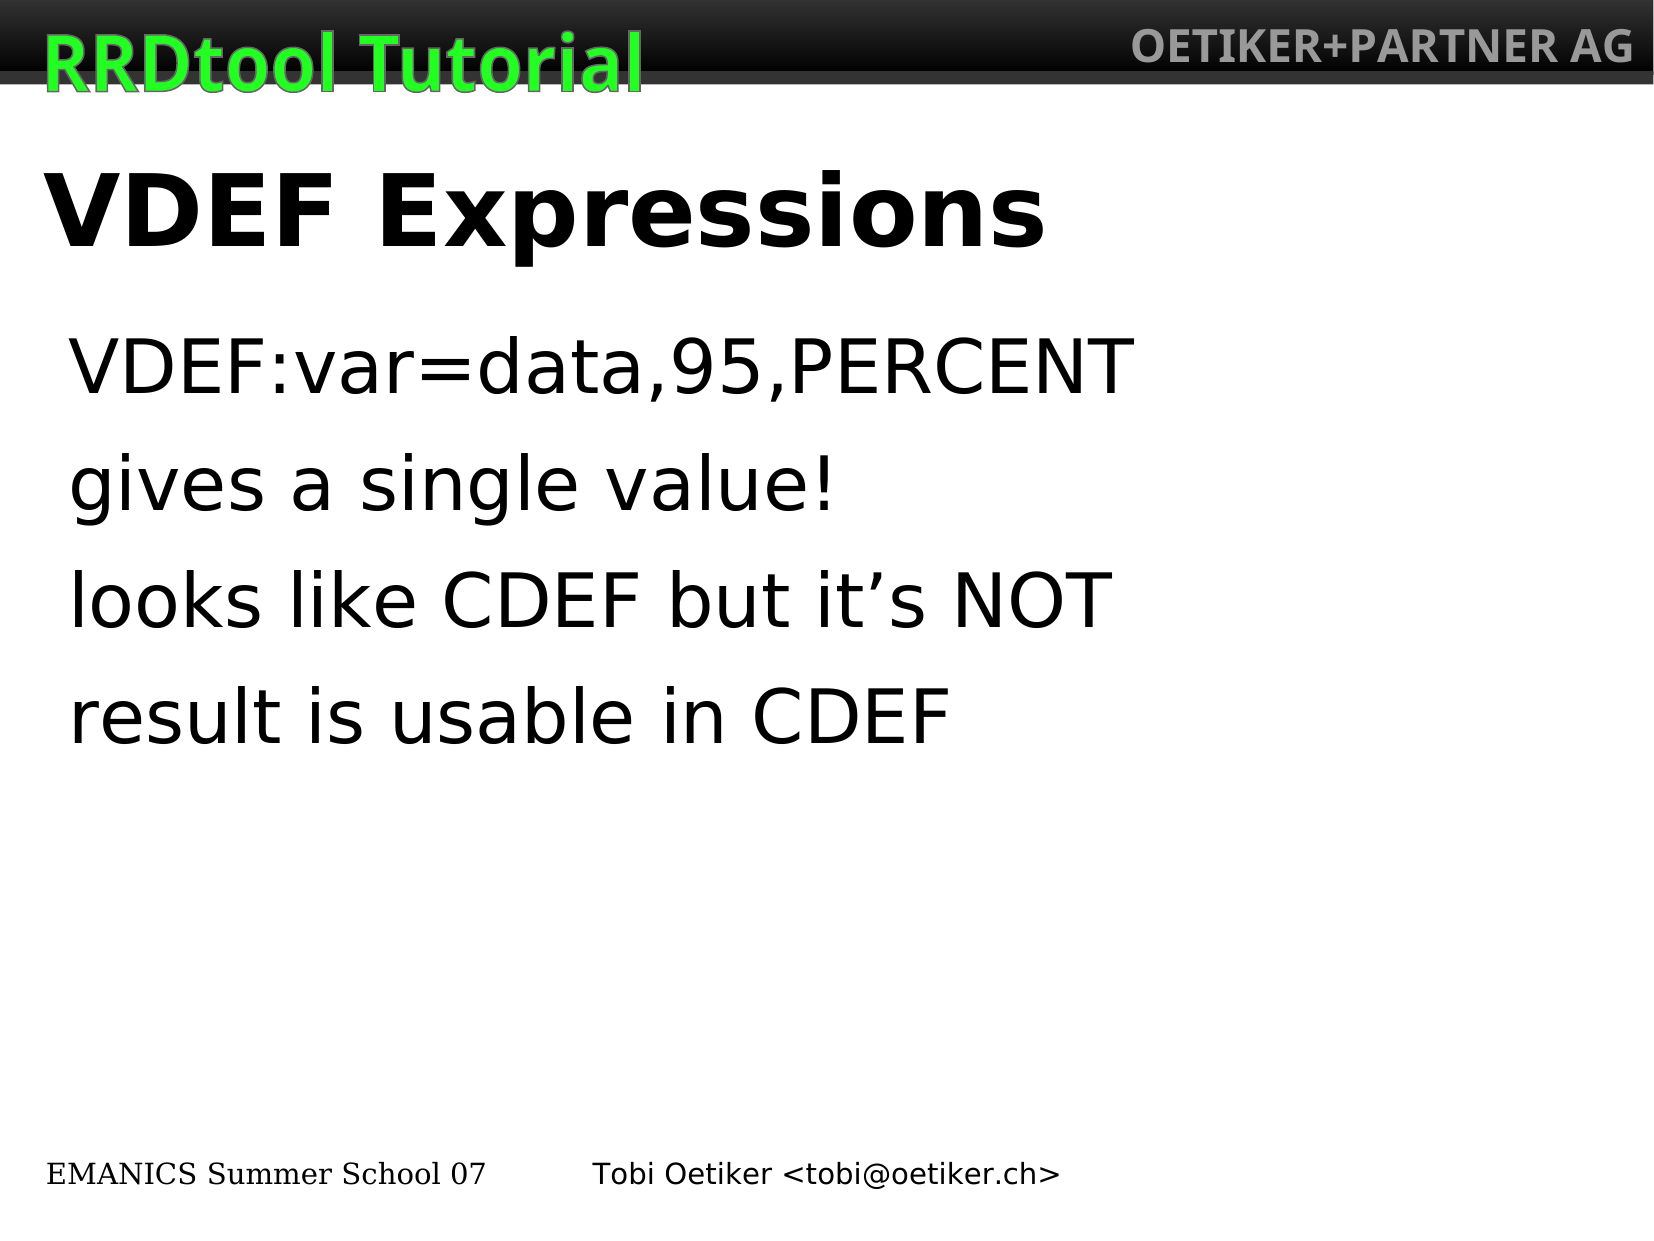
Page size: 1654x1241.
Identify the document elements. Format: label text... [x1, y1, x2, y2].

title VDEF Expressions [43, 137, 1582, 287]
list VDEF:var=data,95,PERCENT gives a single value! looks like CDEF but it’s NOT result is usable in CDEF [50, 323, 1571, 1093]
